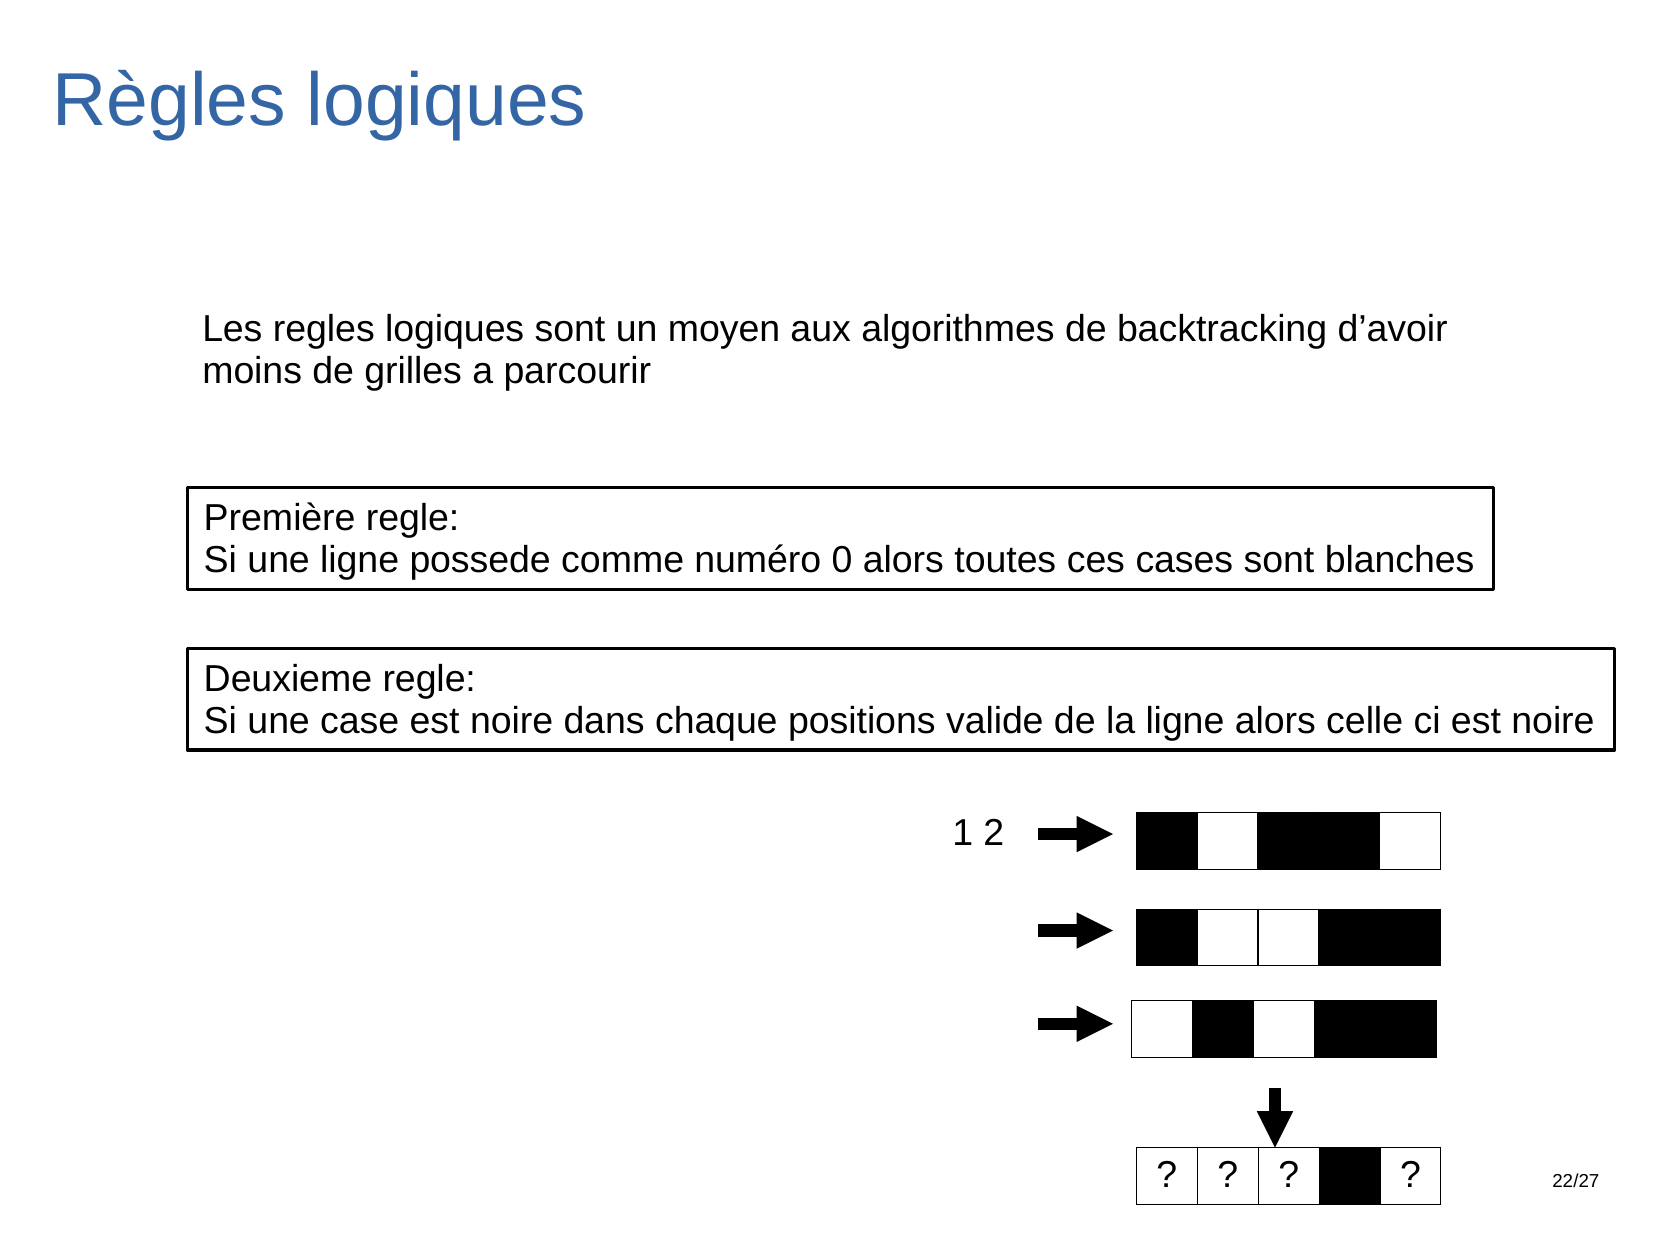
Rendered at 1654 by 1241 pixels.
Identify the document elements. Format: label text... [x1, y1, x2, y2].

text_box 22/27 [1537, 1162, 1614, 1199]
table_header ? [1198, 1148, 1258, 1204]
table_header [1319, 813, 1379, 869]
table_header [1320, 1148, 1379, 1204]
table_header [1380, 813, 1440, 869]
table_header [1319, 910, 1379, 965]
table_header [1259, 813, 1318, 869]
text_box Les regles logiques sont un moyen aux algorithmes de backtracking d’avoir moins de grilles a parcourir [187, 300, 1501, 399]
table_header [1254, 1001, 1314, 1057]
table_header ? [1259, 1148, 1319, 1204]
table_header [1198, 910, 1257, 965]
table_header [1137, 910, 1197, 965]
table_header [1132, 1001, 1192, 1057]
text_box Première regle: Si une ligne possede comme numéro 0 alors toutes ces cases sont blanches [187, 487, 1494, 590]
table_header ? [1381, 1148, 1440, 1204]
text_box Règles logiques [37, 50, 638, 151]
table_header [1380, 910, 1440, 965]
text_box 1 2 [937, 804, 1020, 861]
table_header [1259, 910, 1318, 965]
table_header [1193, 1001, 1253, 1057]
table_header [1198, 813, 1257, 869]
table_header [1315, 1001, 1375, 1057]
table_header [1137, 813, 1197, 869]
table_header [1376, 1001, 1436, 1057]
text_box Deuxieme regle: Si une case est noire dans chaque positions valide de la ligne alors celle ci est noire [187, 648, 1615, 751]
table_header ? [1137, 1148, 1197, 1204]
